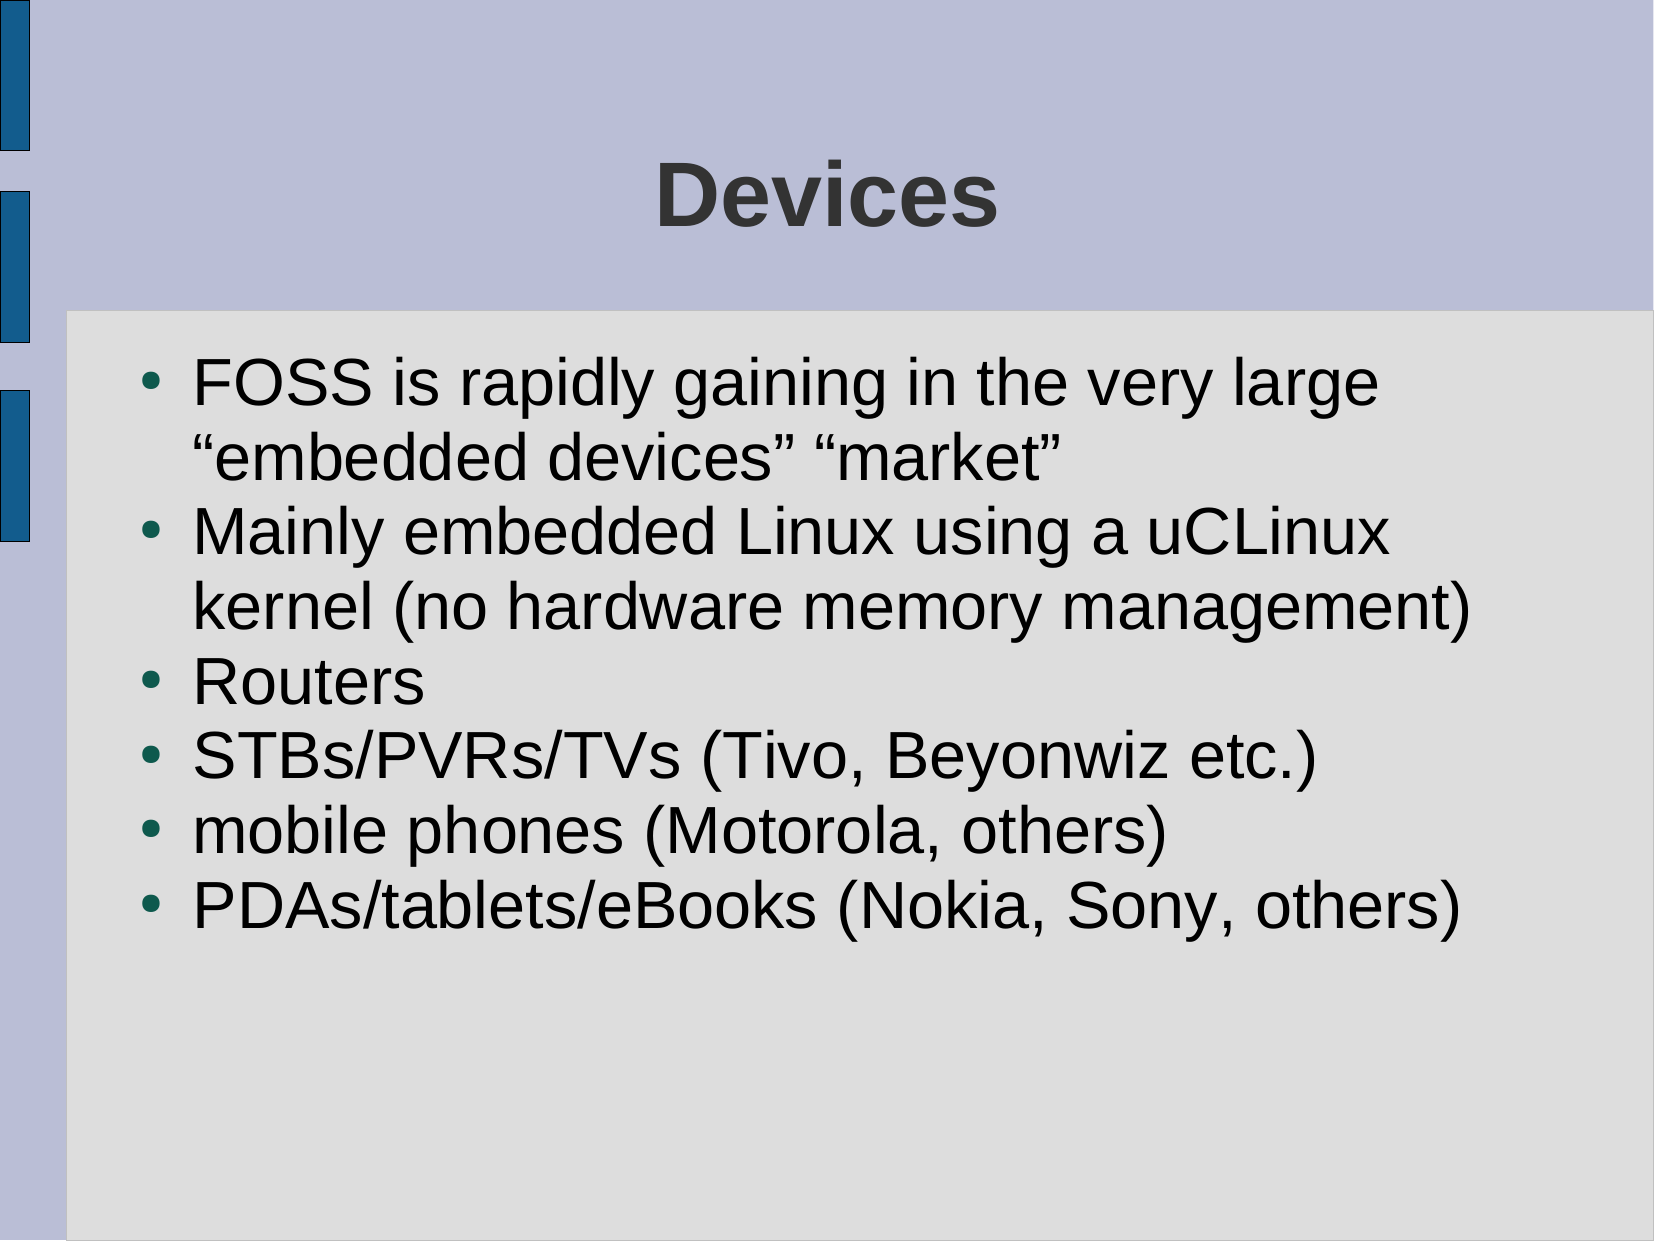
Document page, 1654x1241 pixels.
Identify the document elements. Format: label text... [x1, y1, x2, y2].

list FOSS is rapidly gaining in the very large “embedded devices” “market” Mainly embedded Linux using a uCLinux kernel (no hardware memory management) Routers STBs/PVRs/TVs (Tivo, Beyonwiz etc.) mobile phones (Motorola, others) PDAs/tablets/eBooks (Nokia, Sony, others) [121, 344, 1534, 1112]
title Devices [121, 98, 1534, 291]
